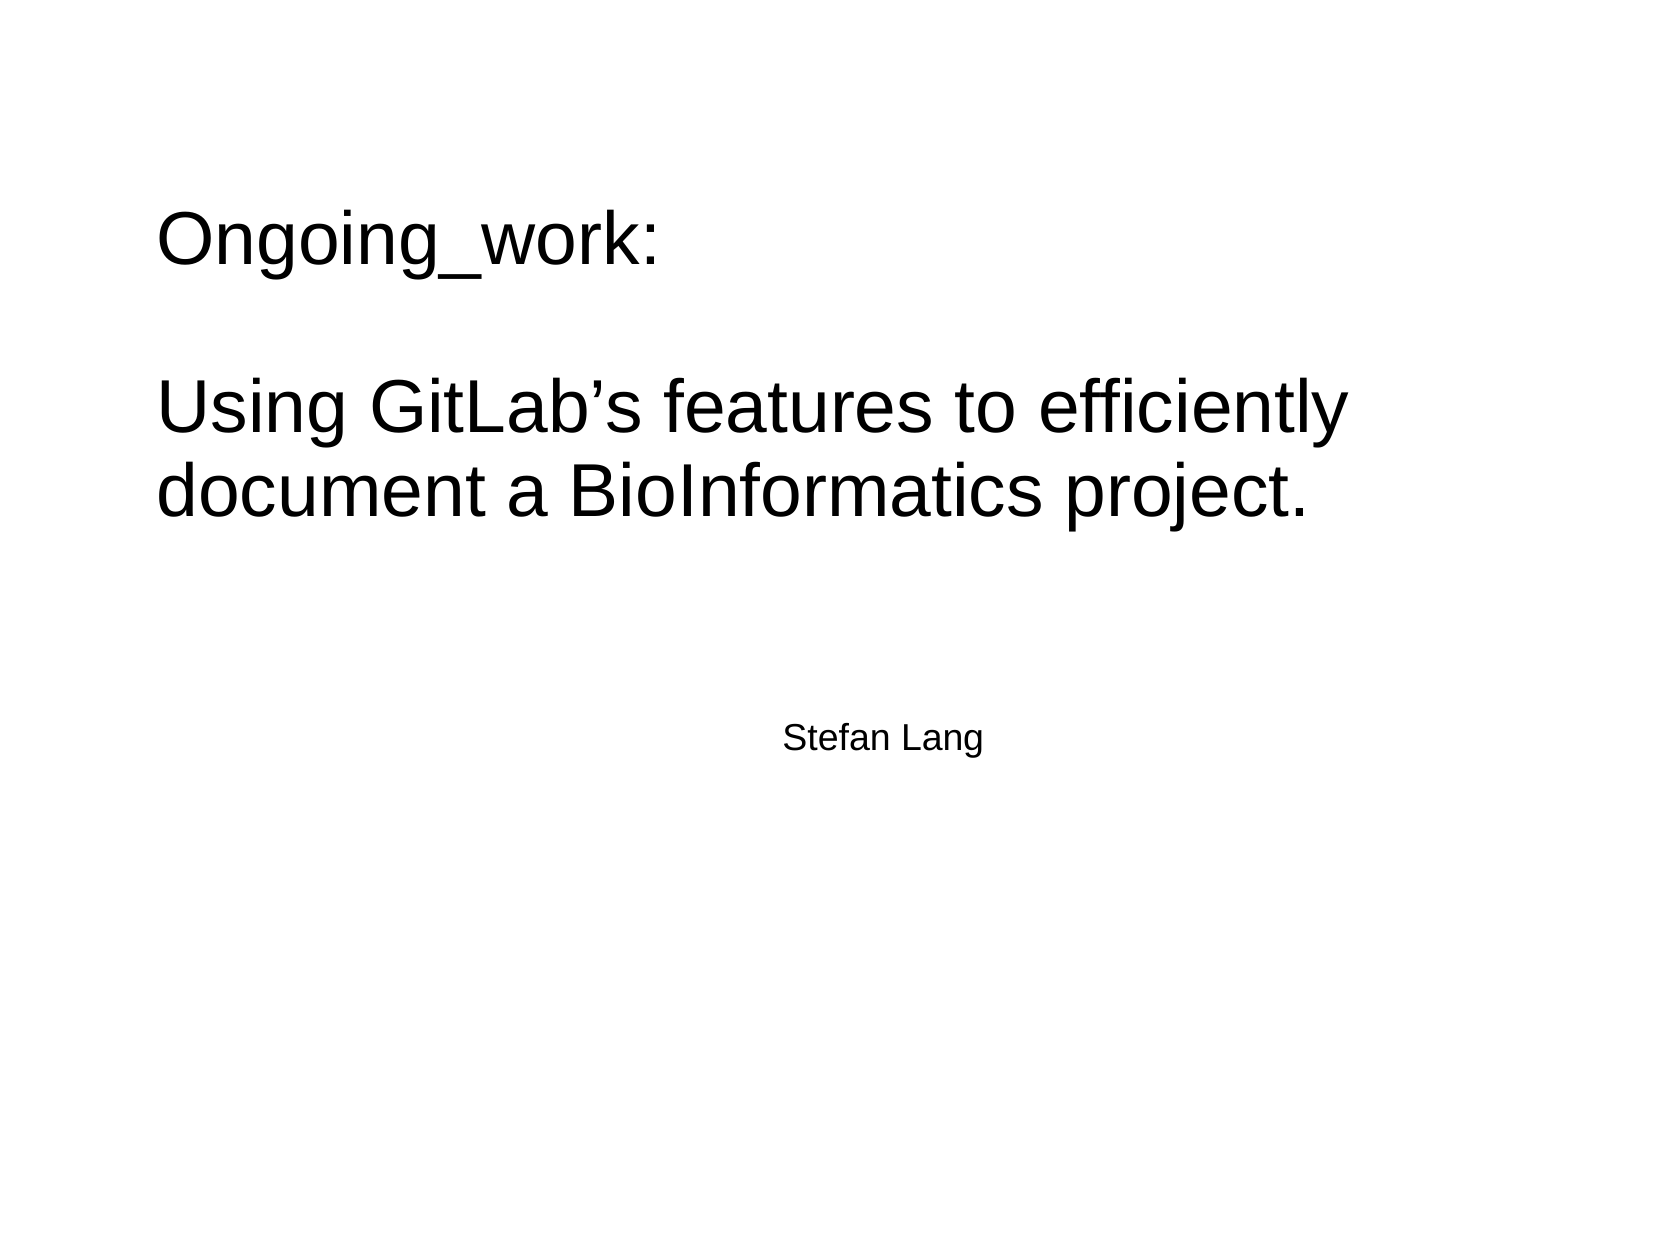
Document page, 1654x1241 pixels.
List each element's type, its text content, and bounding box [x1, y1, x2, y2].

text_box Stefan Lang [767, 708, 1430, 766]
text_box Ongoing_work: Using GitLab’s features to efficiently document a BioInformatics project. [141, 188, 1501, 615]
